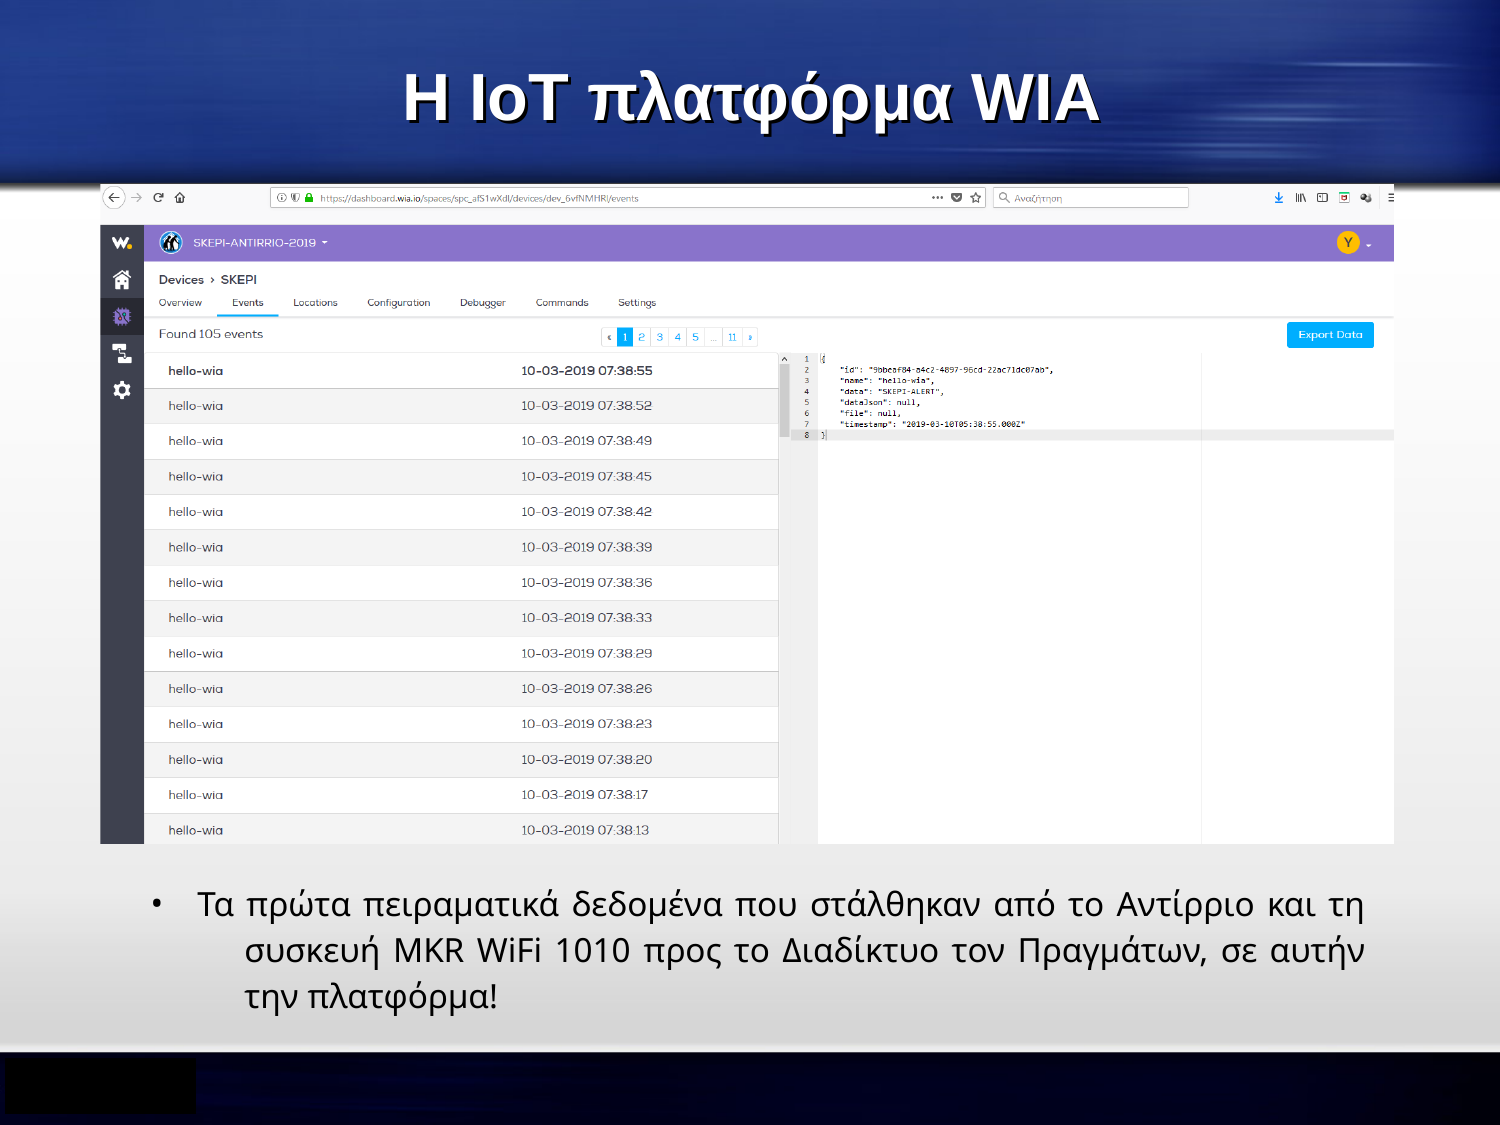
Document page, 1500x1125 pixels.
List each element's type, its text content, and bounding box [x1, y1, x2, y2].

text_box [6, 1059, 195, 1113]
title Η IoT πλατφόρμα WIA [76, 0, 1427, 188]
text_box Τα πρώτα πειραματικά δεδομένα που στάλθηκαν από το Αντίρριο και τη συσκευή MKR WiFi 1010 προς το Διαδίκτυο τον Πραγμάτων, σε αυτήν την πλατφόρμα! [136, 870, 1382, 1022]
picture [100, 184, 1394, 844]
